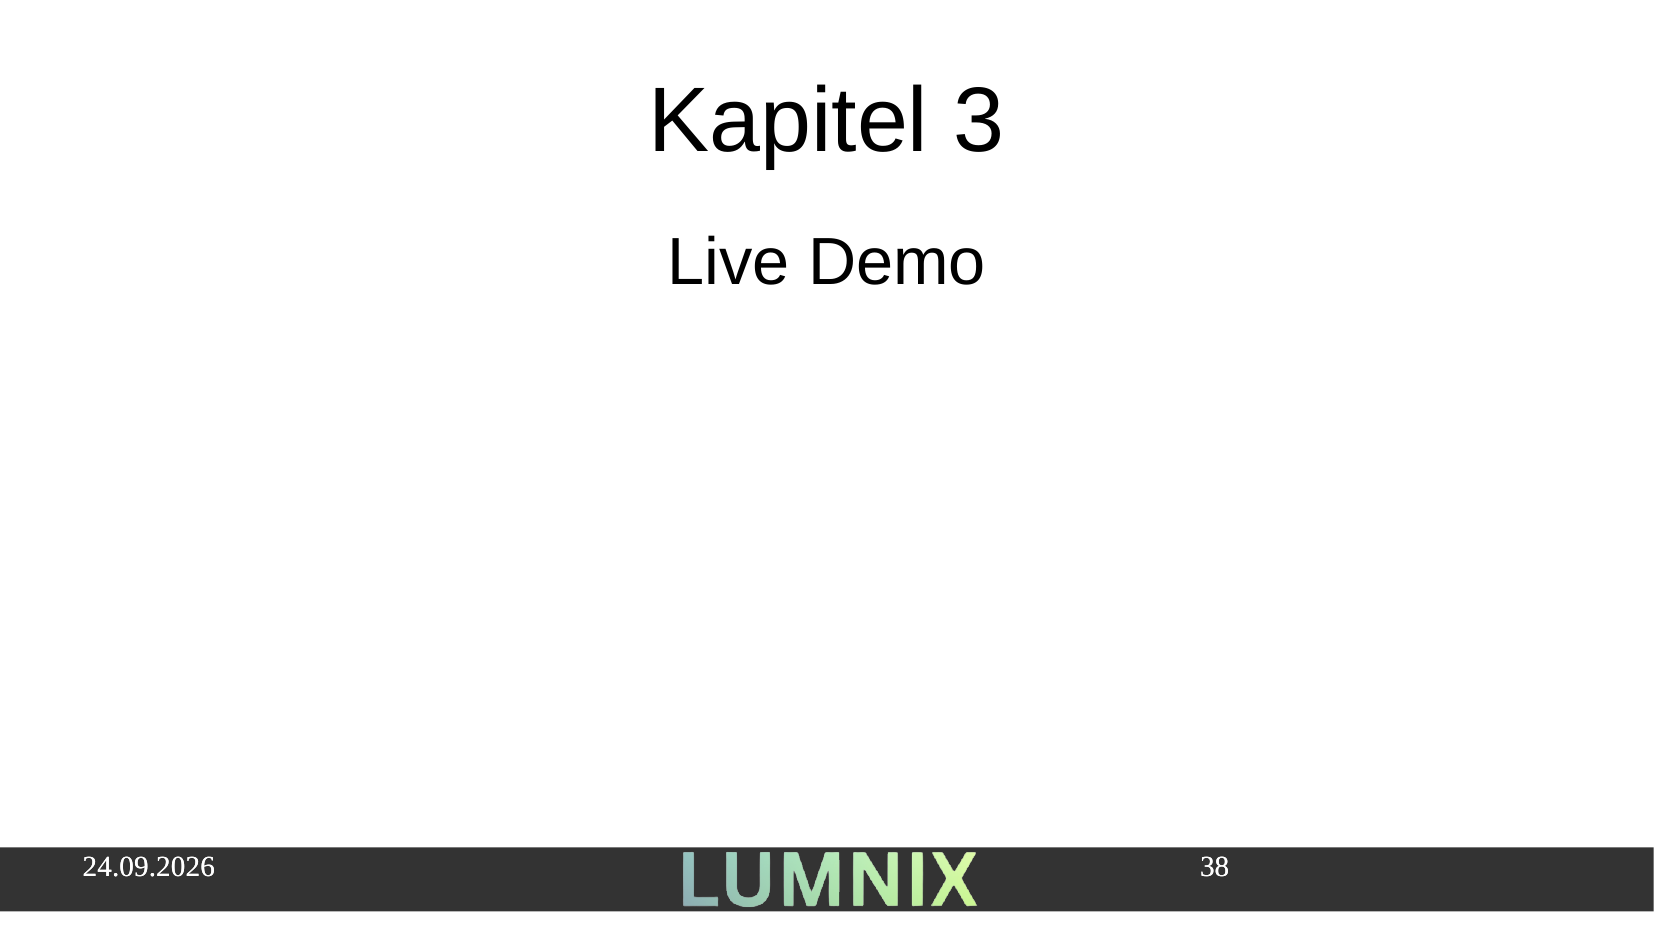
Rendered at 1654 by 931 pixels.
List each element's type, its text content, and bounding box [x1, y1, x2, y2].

text_box [1200, 847, 1586, 912]
text_box 23.05.2023 [82, 847, 468, 912]
title Kapitel 3 [82, 37, 1571, 193]
list Live Demo [82, 217, 1571, 758]
